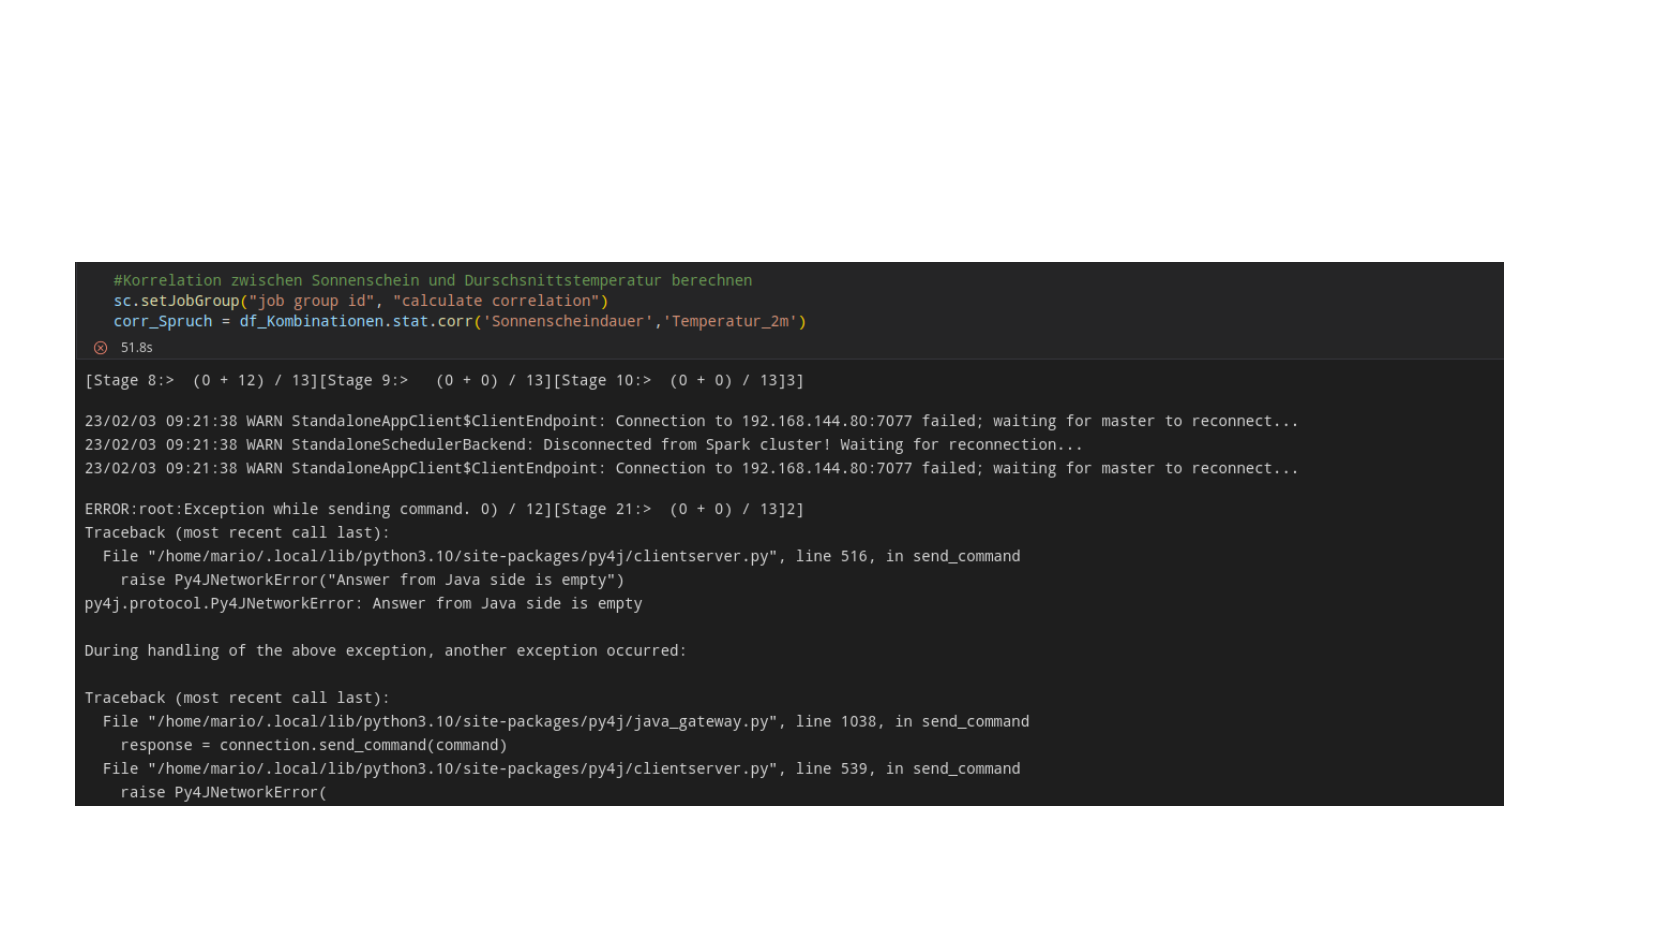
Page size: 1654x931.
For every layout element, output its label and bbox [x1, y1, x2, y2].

picture [75, 262, 1504, 806]
